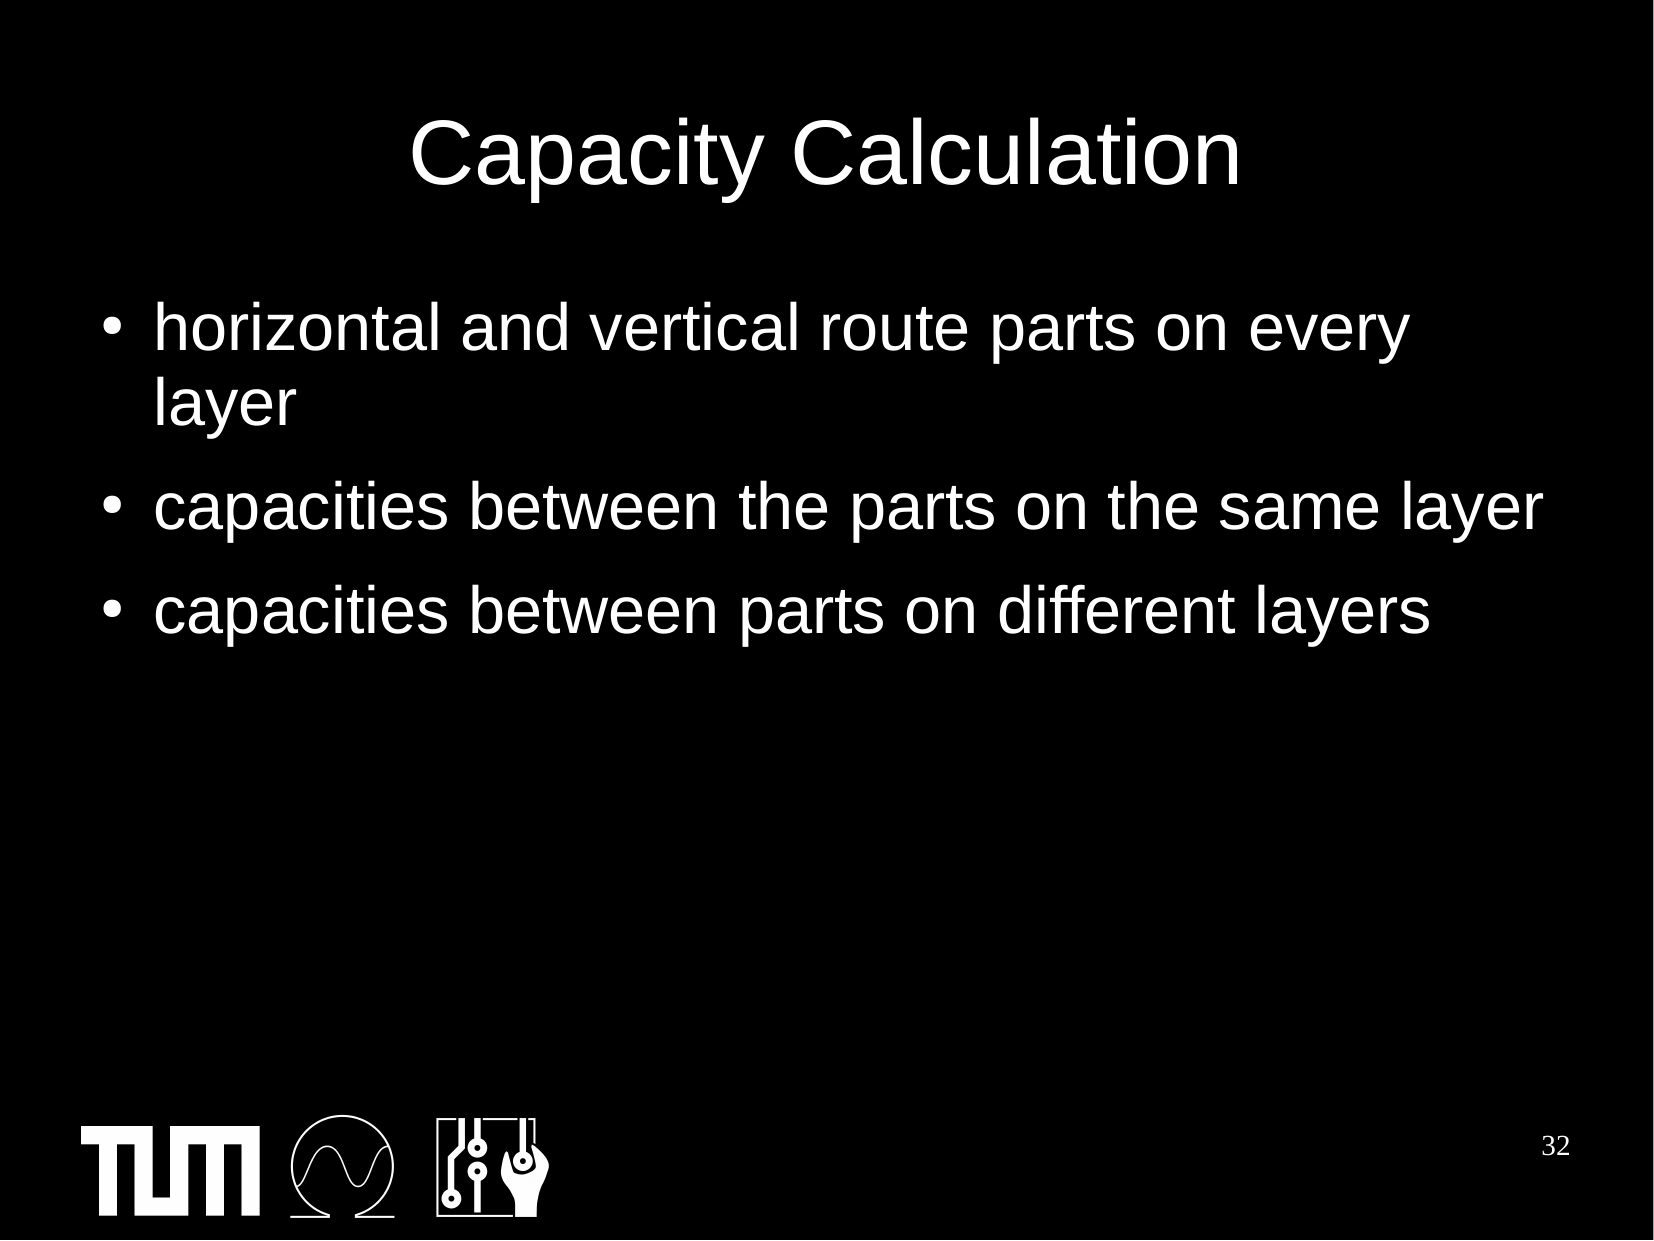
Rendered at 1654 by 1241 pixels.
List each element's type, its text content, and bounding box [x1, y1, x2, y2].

list horizontal and vertical route parts on every layer capacities between the parts on the same layer capacities between parts on different layers [82, 290, 1571, 1109]
picture [283, 1109, 402, 1227]
picture [63, 1108, 272, 1227]
picture [425, 1109, 554, 1227]
title Capacity Calculation [82, 49, 1571, 257]
